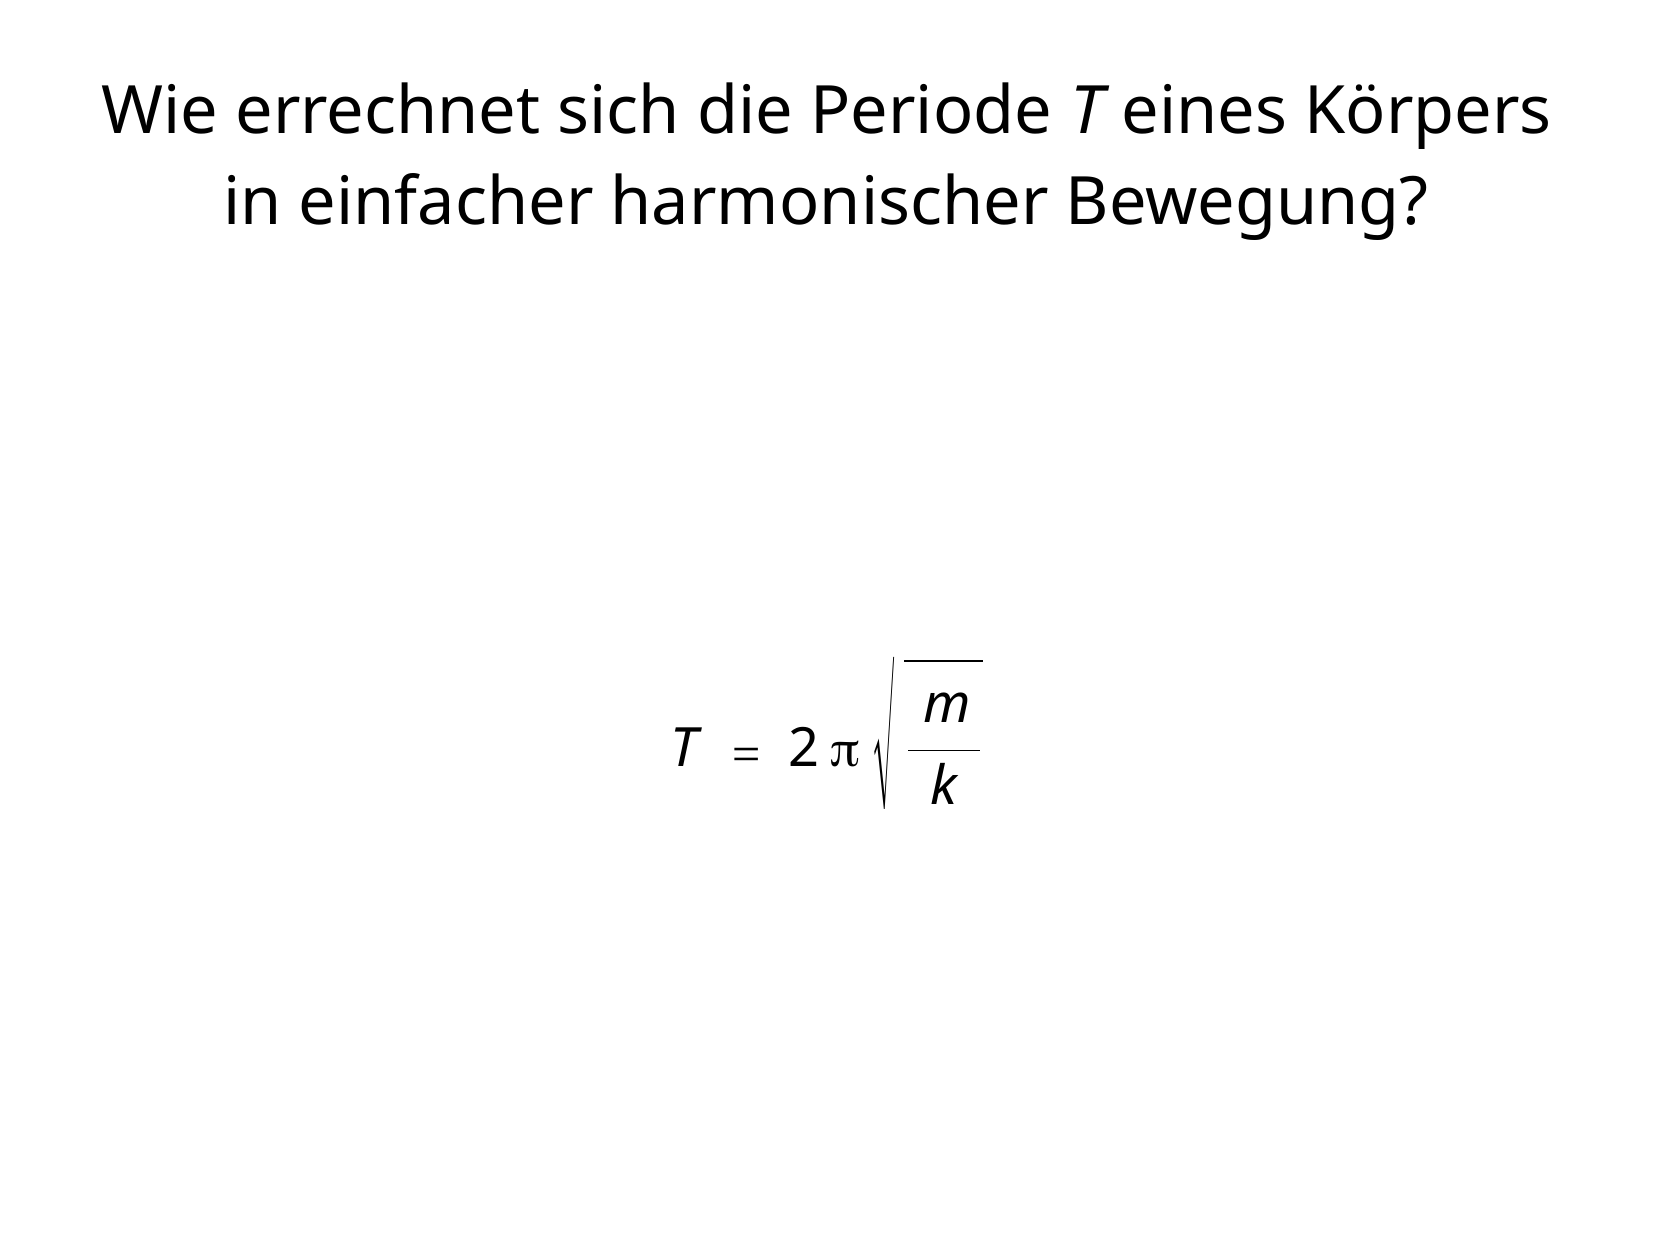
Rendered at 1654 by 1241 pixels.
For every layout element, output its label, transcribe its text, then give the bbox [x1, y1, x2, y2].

title Wie errechnet sich die Periode T eines Körpers in einfacher harmonischer Bewegung? [82, 49, 1571, 257]
chart [664, 656, 989, 820]
